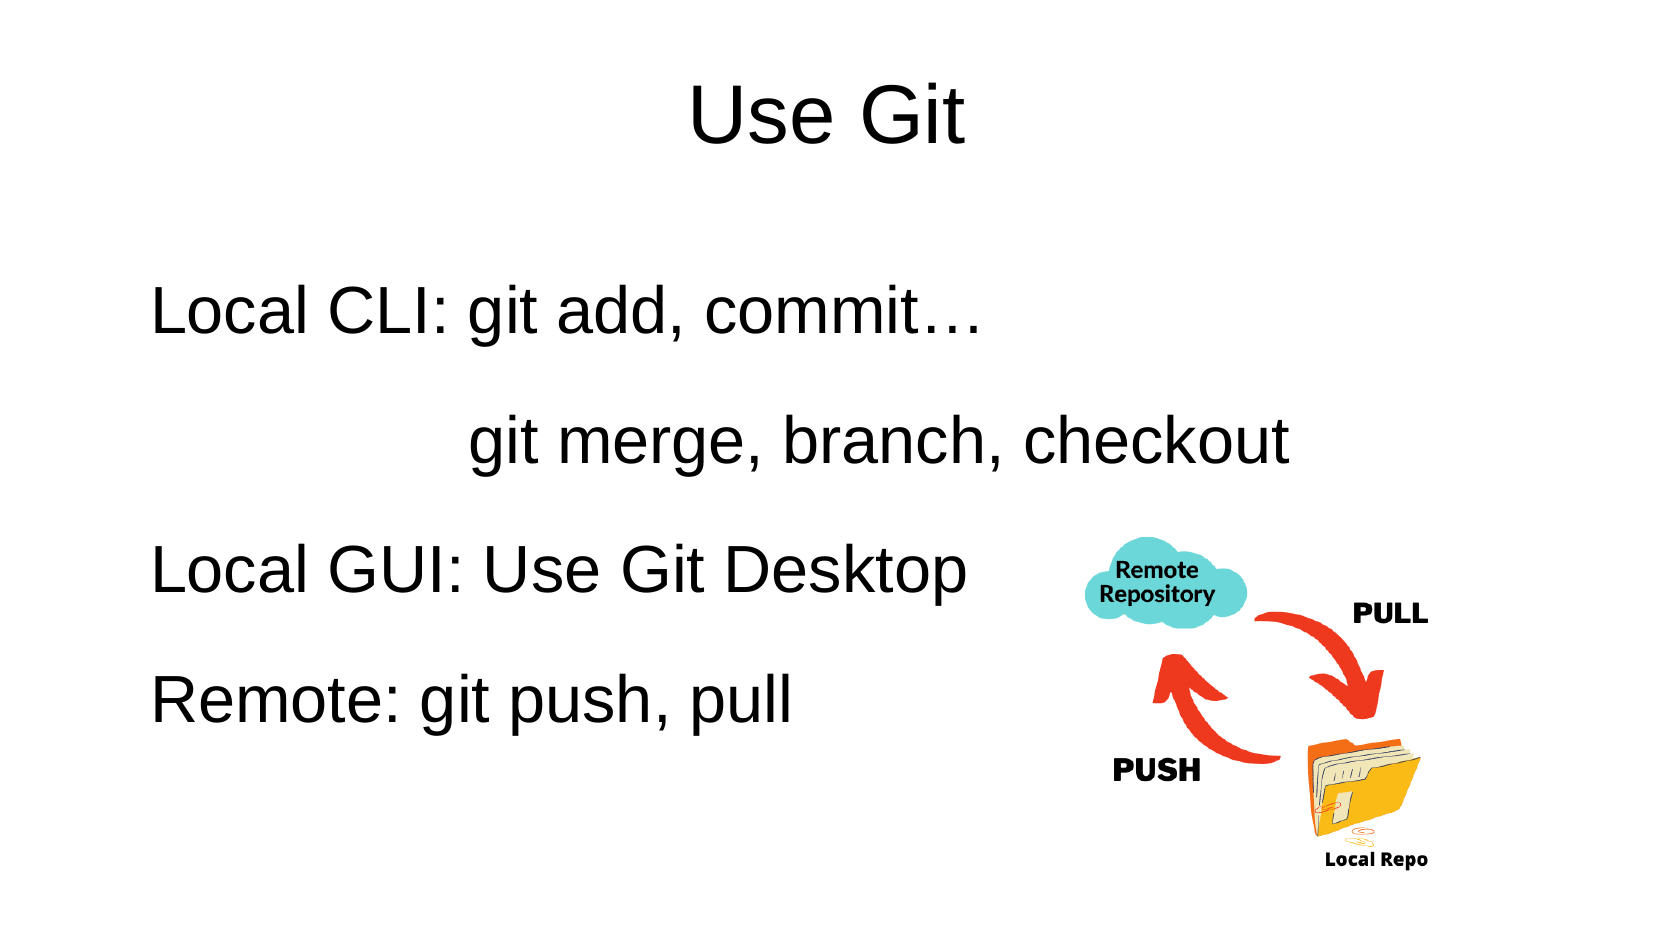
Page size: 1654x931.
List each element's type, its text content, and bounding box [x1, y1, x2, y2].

picture [1077, 512, 1467, 902]
text_box Local CLI: git add, commit… git merge, branch, checkout Local GUI: Use Git Desktop Remote: git push, pull [150, 235, 1571, 775]
title Use Git [82, 37, 1571, 193]
